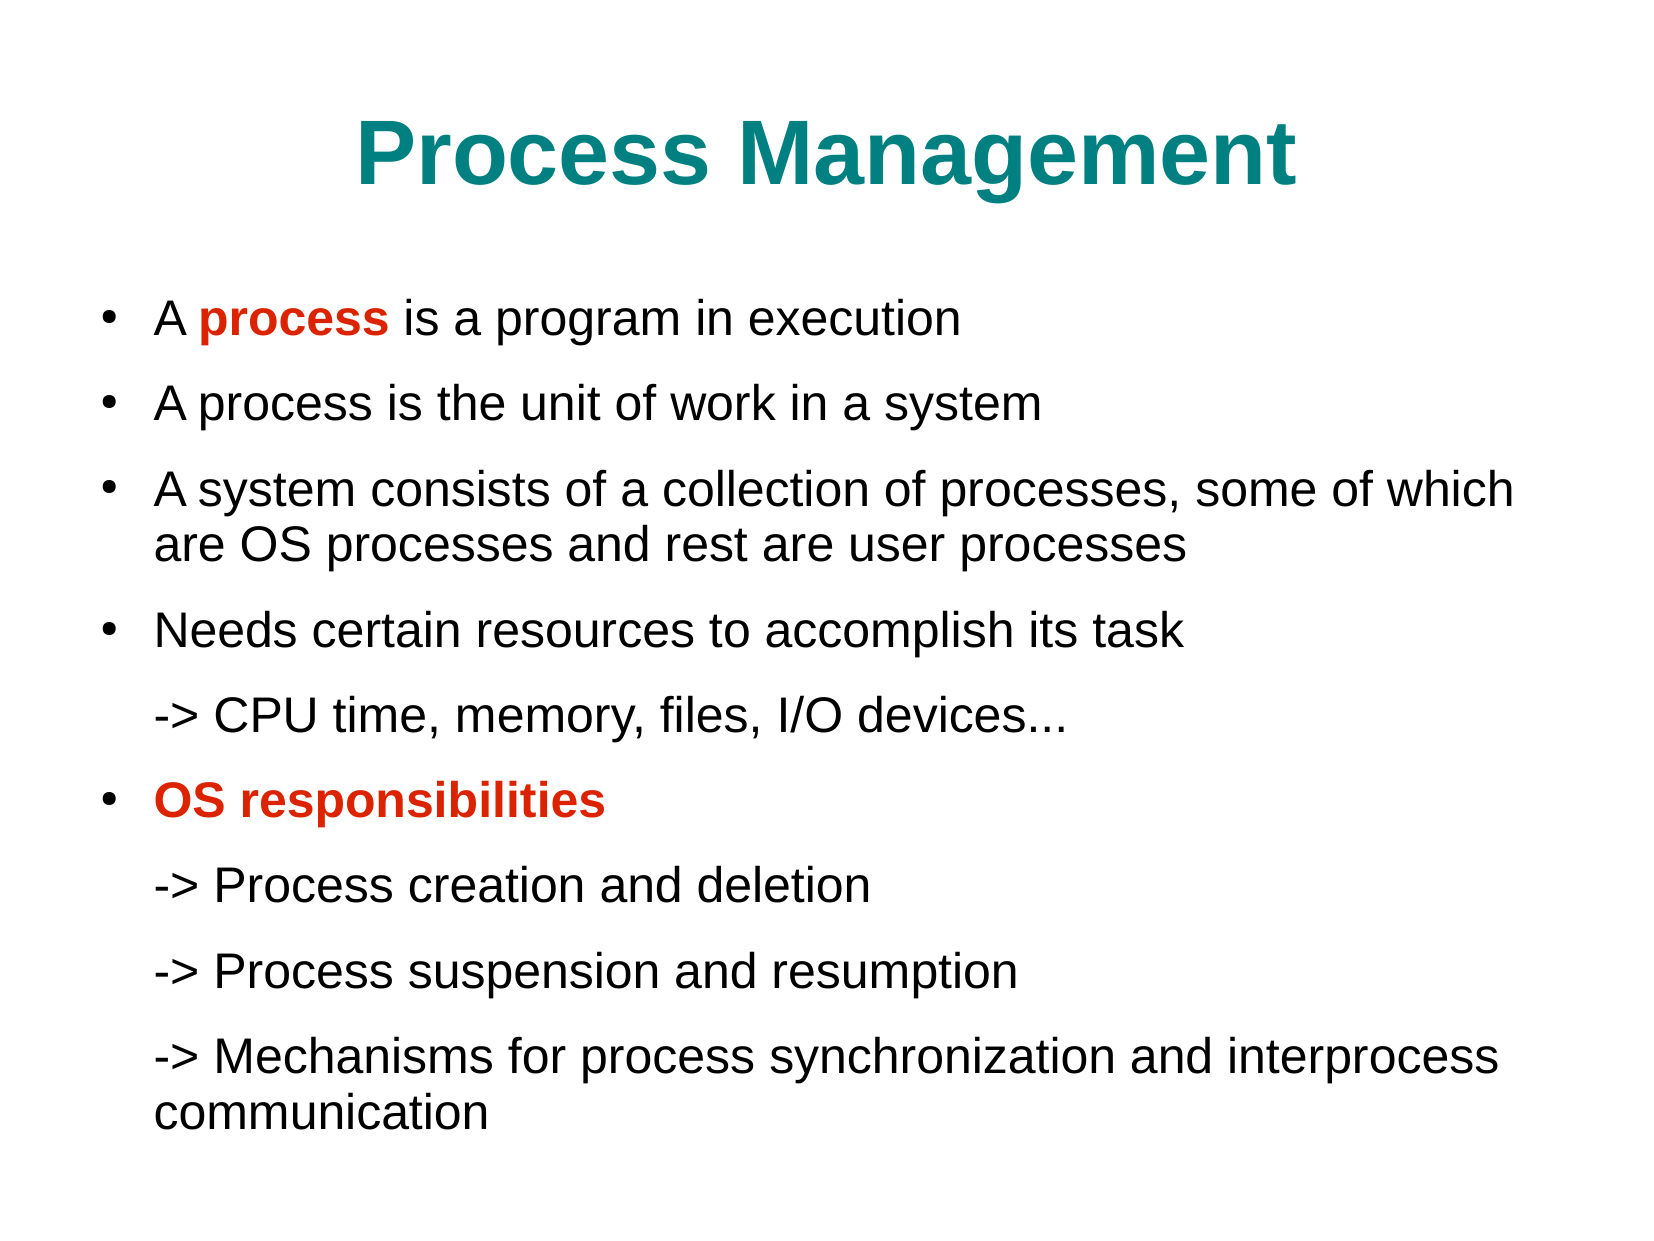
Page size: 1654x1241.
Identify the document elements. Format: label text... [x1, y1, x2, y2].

list A process is a program in execution A process is the unit of work in a system A system consists of a collection of processes, some of which are OS processes and rest are user processes Needs certain resources to accomplish its task -> CPU time, memory, files, I/O devices... OS responsibilities -> Process creation and deletion -> Process suspension and resumption -> Mechanisms for process synchronization and interprocess communication [82, 290, 1571, 1193]
title Process Management [82, 49, 1571, 257]
